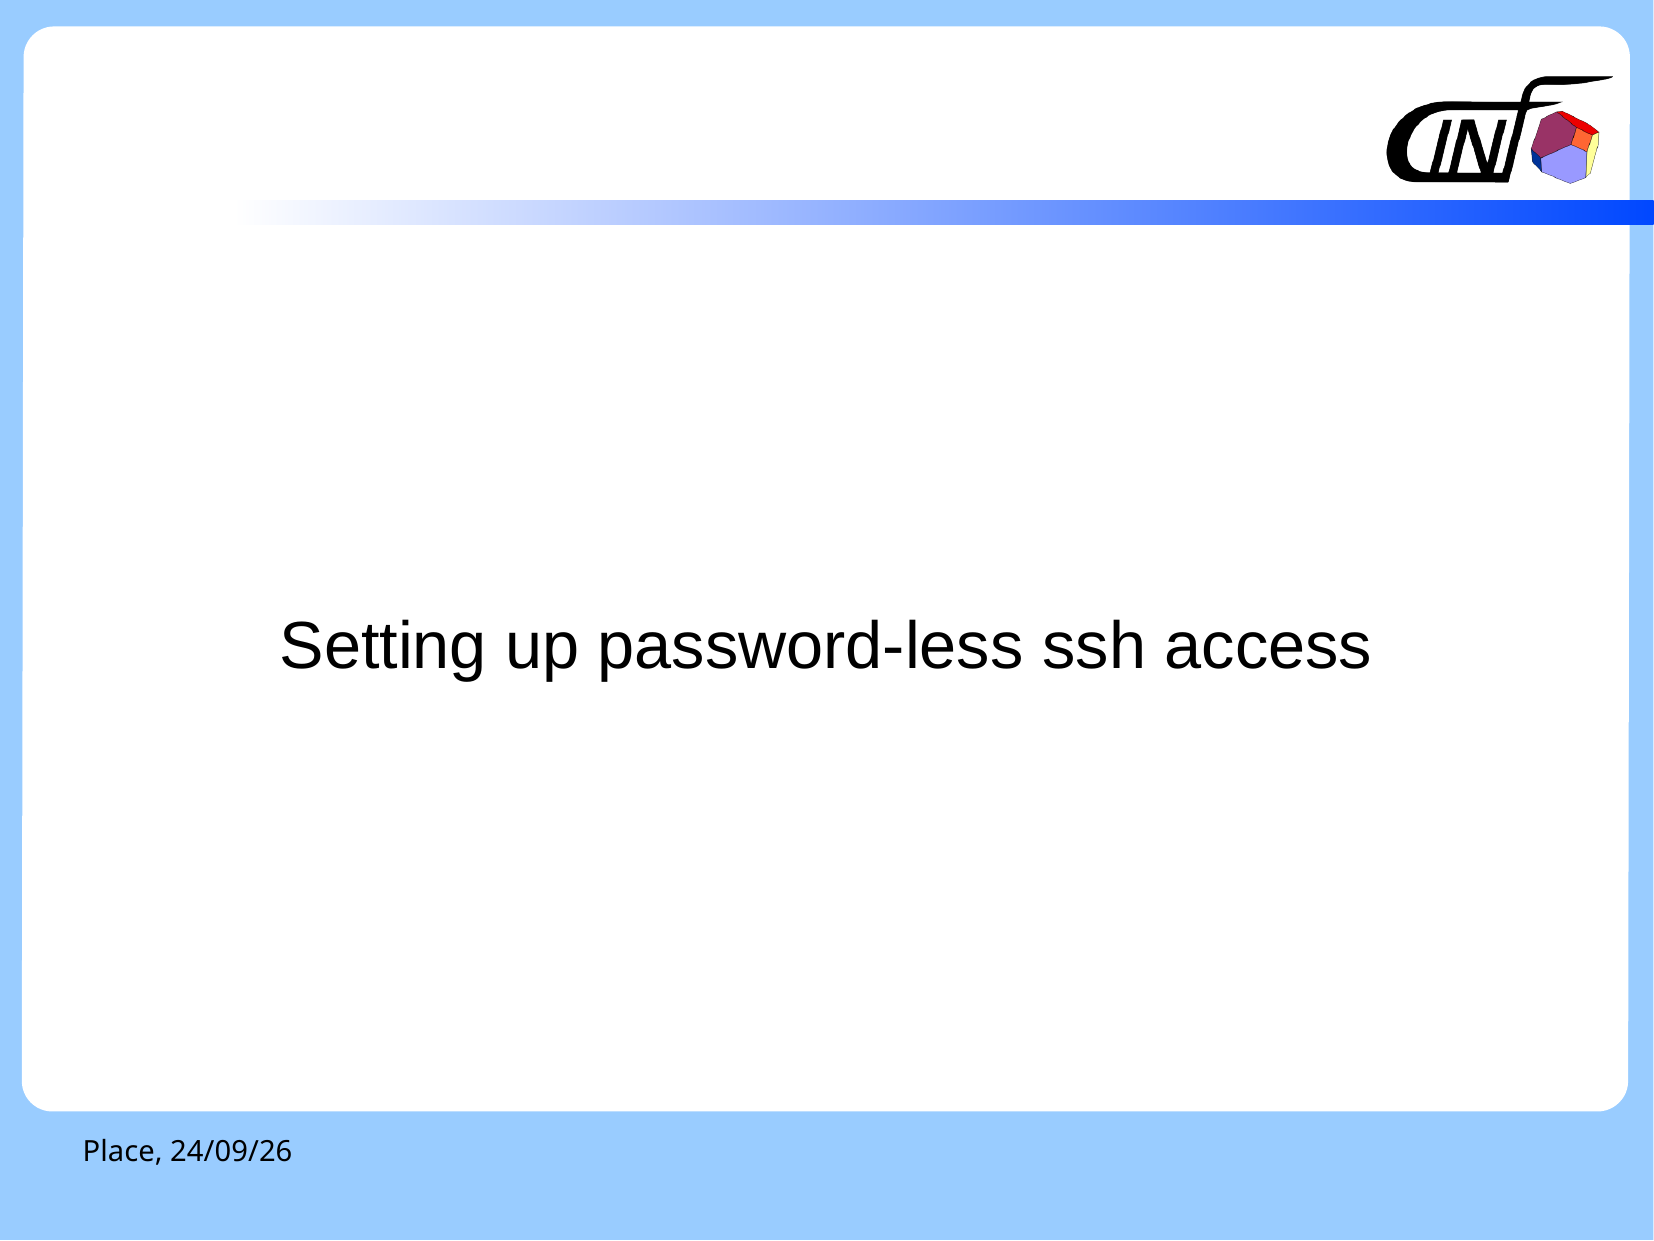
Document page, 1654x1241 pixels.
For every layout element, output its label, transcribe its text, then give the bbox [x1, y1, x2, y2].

picture [1386, 76, 1613, 184]
subtitle Setting up password-less ssh access [82, 236, 1571, 1055]
